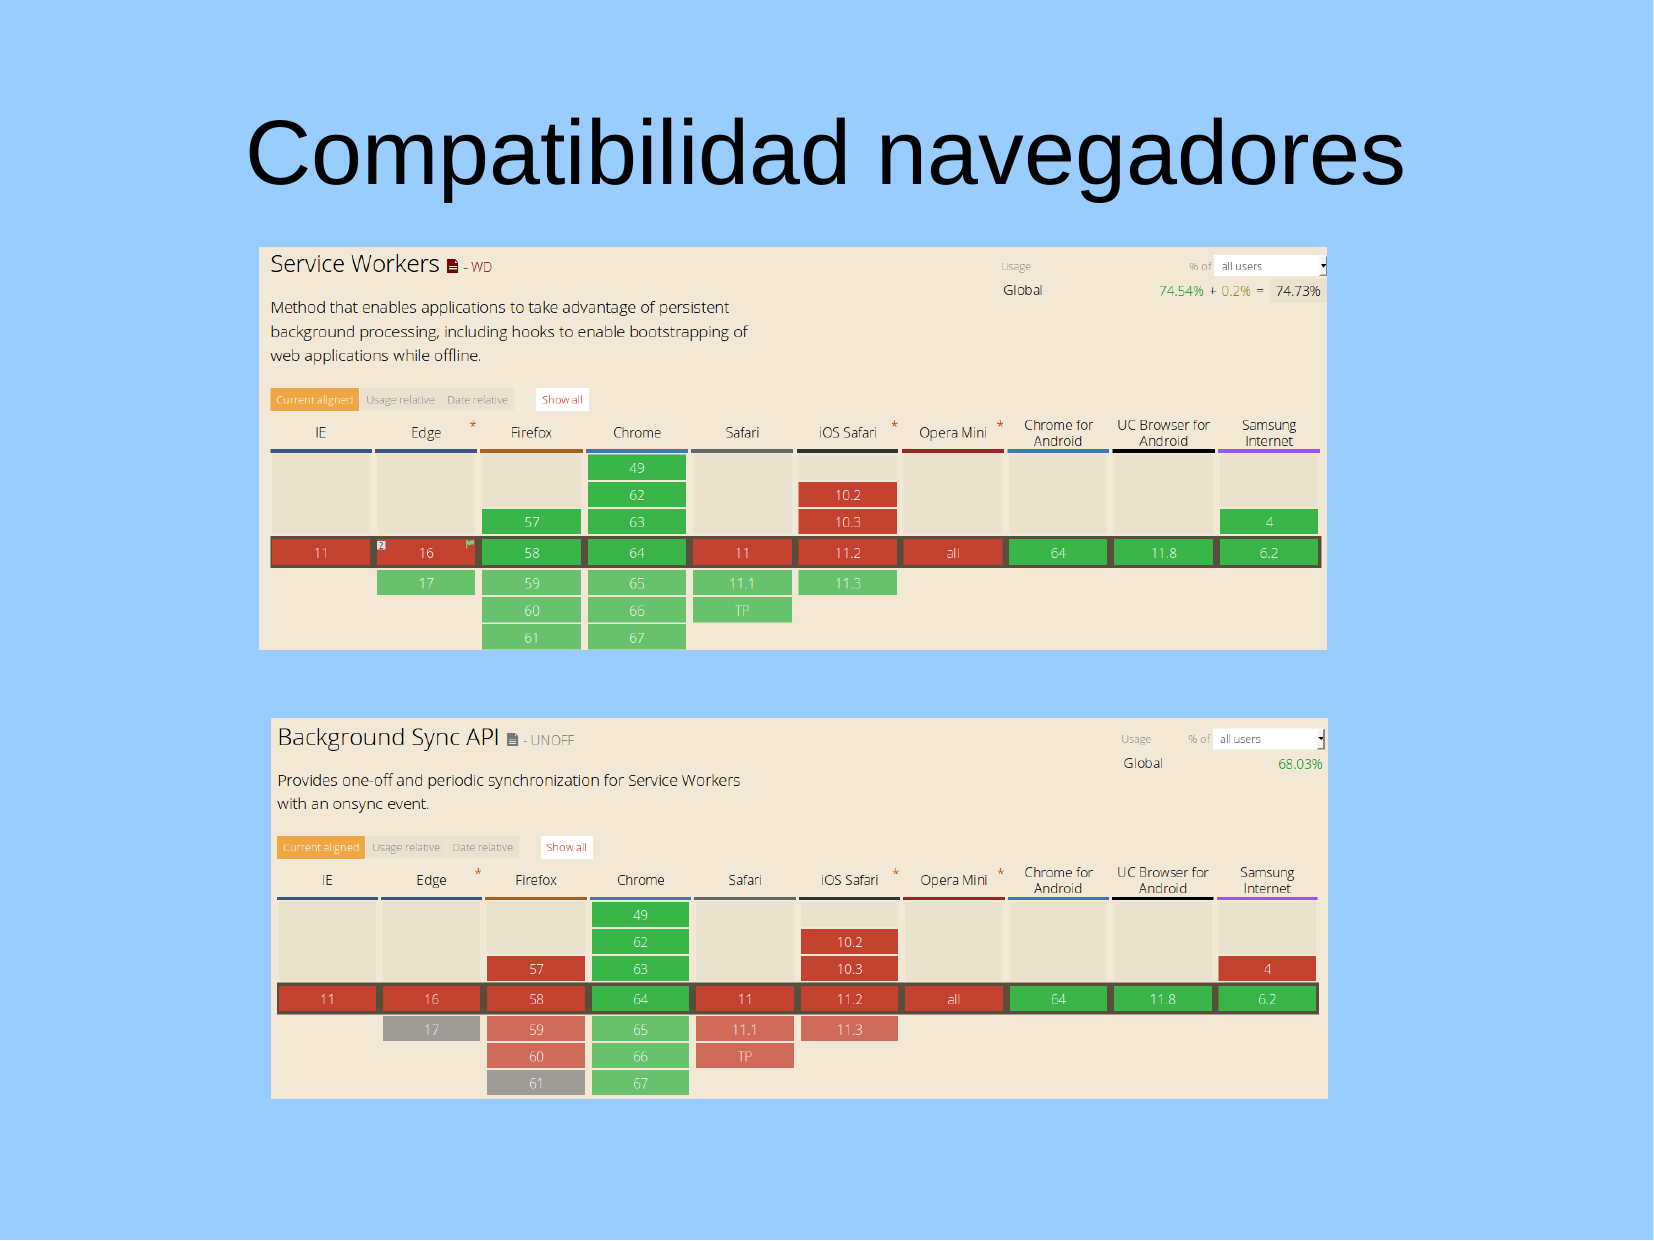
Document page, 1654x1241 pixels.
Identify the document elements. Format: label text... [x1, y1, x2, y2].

title Compatibilidad navegadores [82, 49, 1571, 257]
picture [271, 718, 1328, 1099]
picture [259, 247, 1327, 650]
